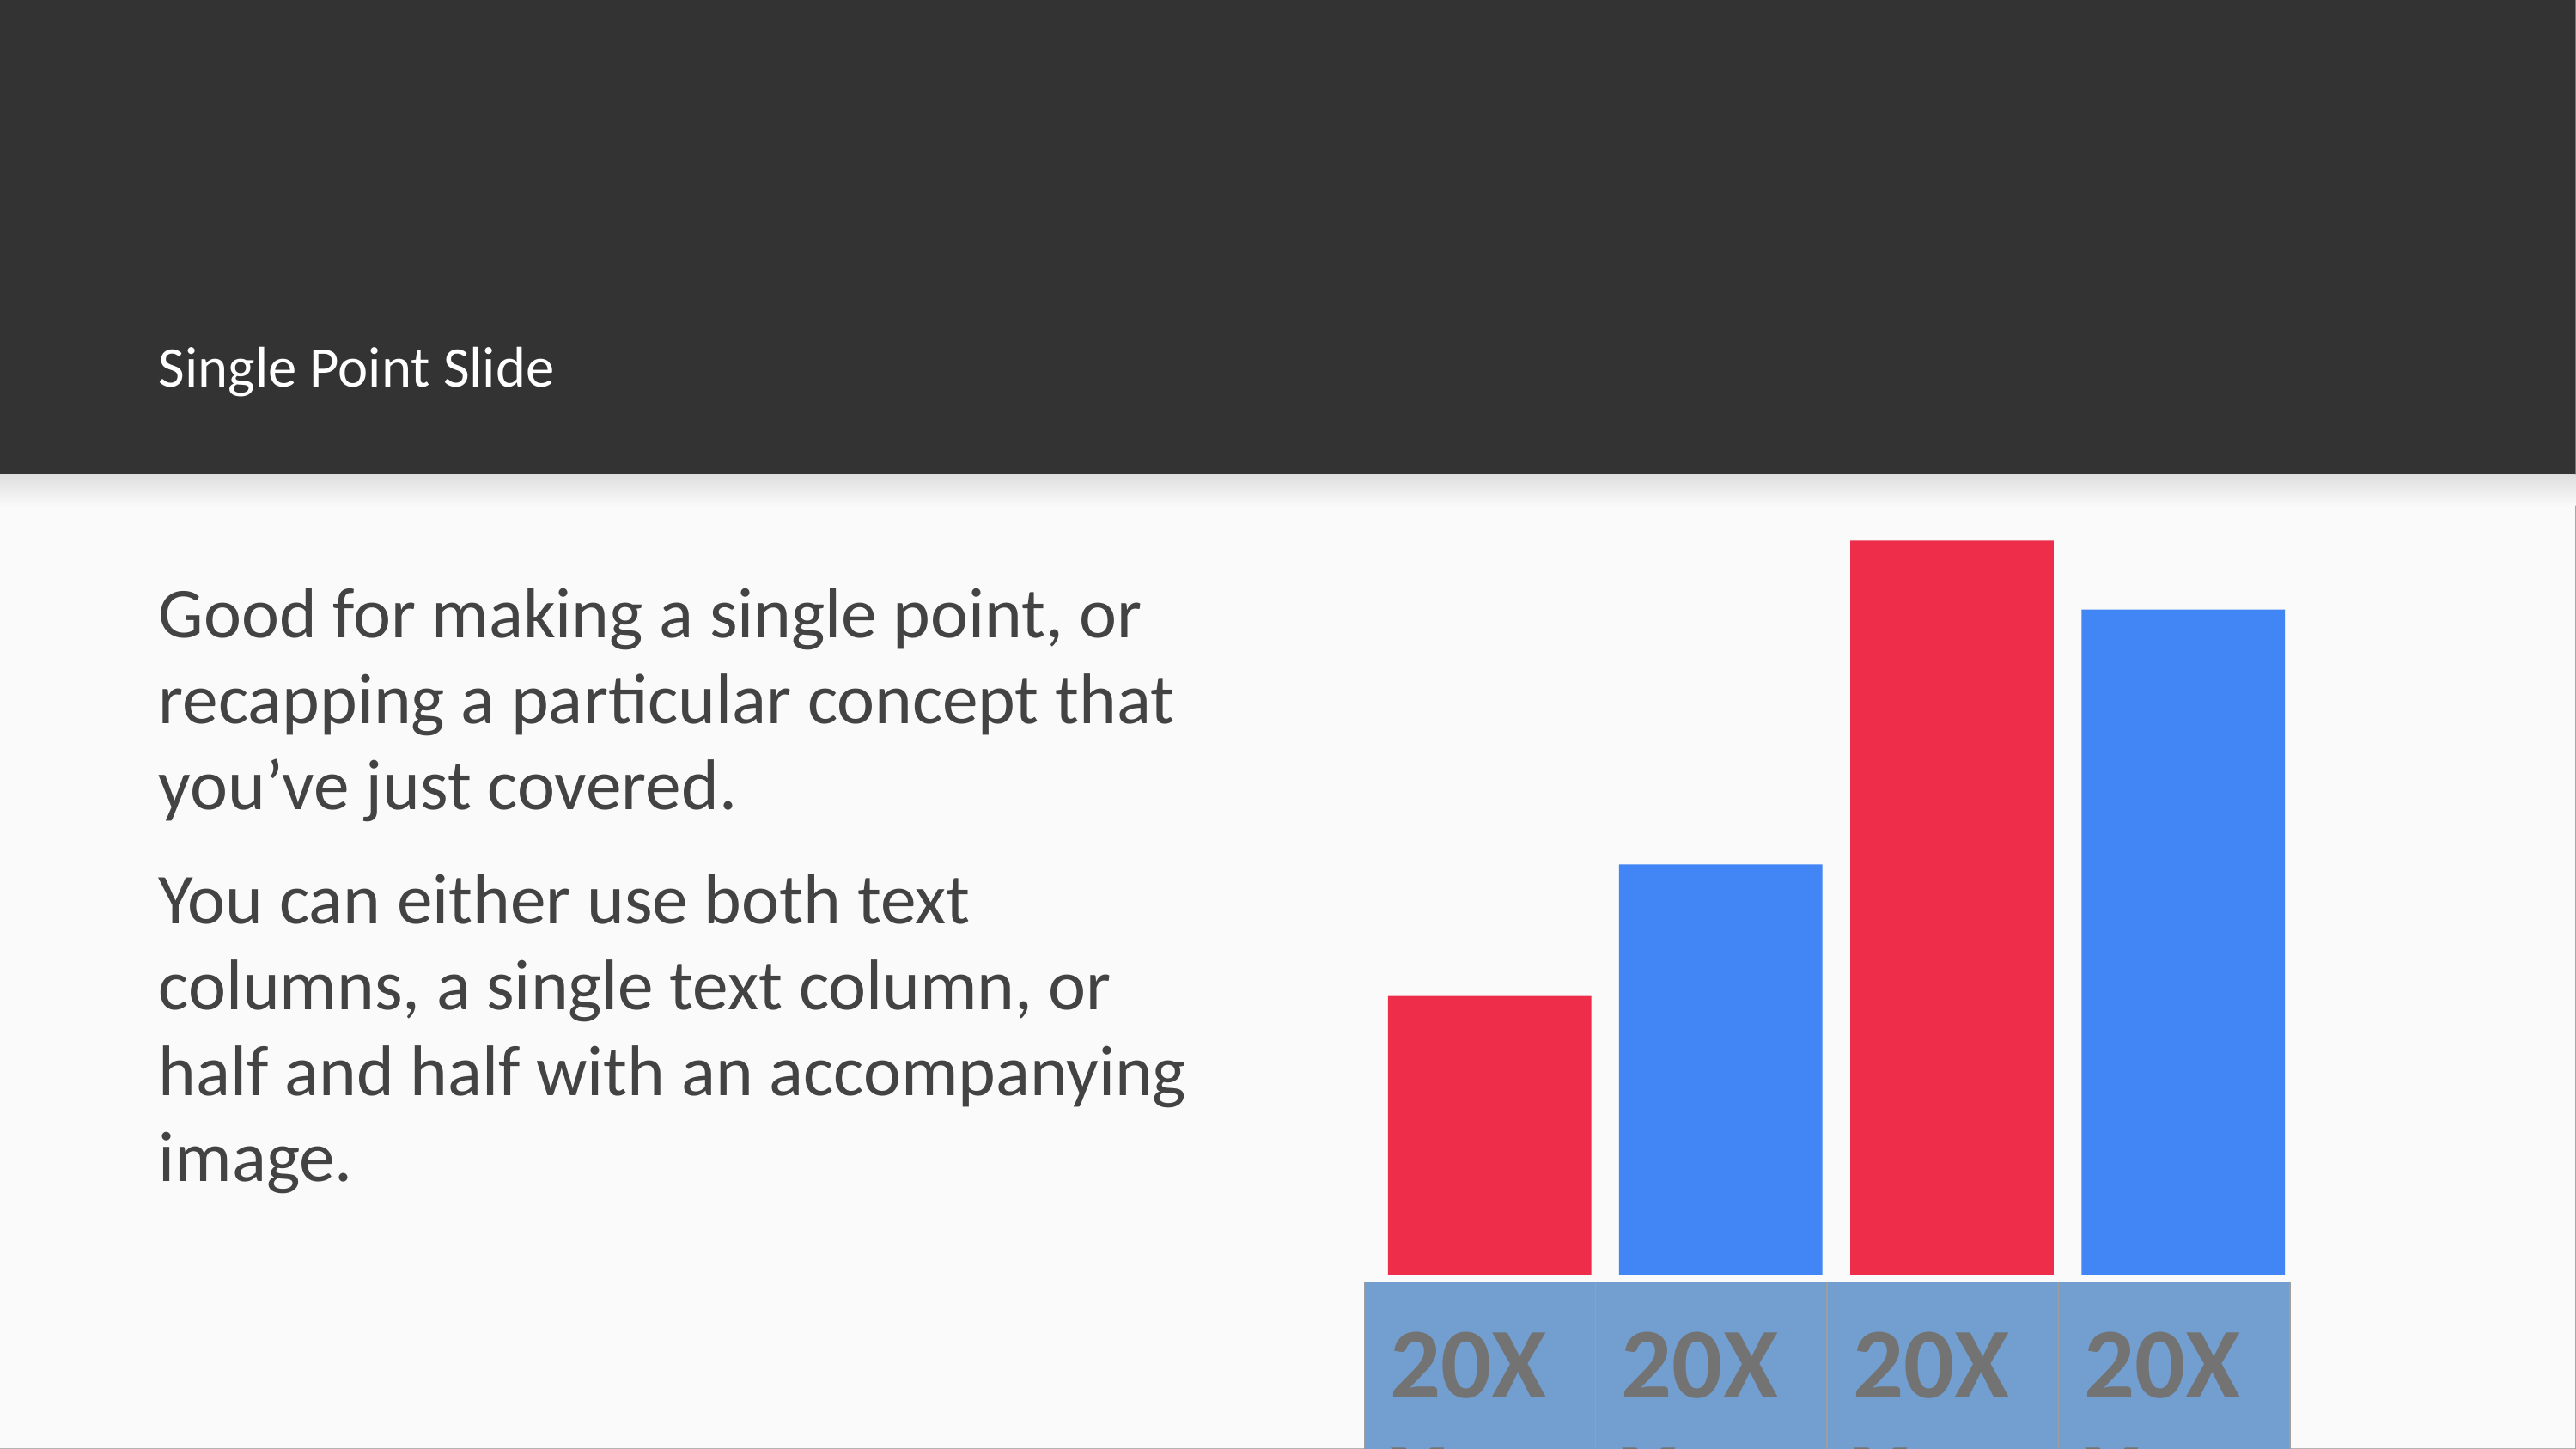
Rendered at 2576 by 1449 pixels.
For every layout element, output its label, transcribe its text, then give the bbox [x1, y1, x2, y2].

text_box [2081, 609, 2286, 1275]
table_header 20XX [1828, 1282, 2058, 1449]
table_header 20XX [2059, 1282, 2289, 1449]
title Single Point Slide [132, 208, 2450, 424]
table_header 20XX [1596, 1282, 1826, 1449]
text_box [1850, 540, 2054, 1275]
text_box [1618, 864, 1823, 1275]
table_header 20XX [1365, 1282, 1595, 1449]
text_box [1387, 995, 1592, 1275]
list Good for making a single point, or recapping a particular concept that you’ve just covered. You can either use both text columns, a single text column, or half and half with an accompanying image. [132, 540, 1260, 1305]
